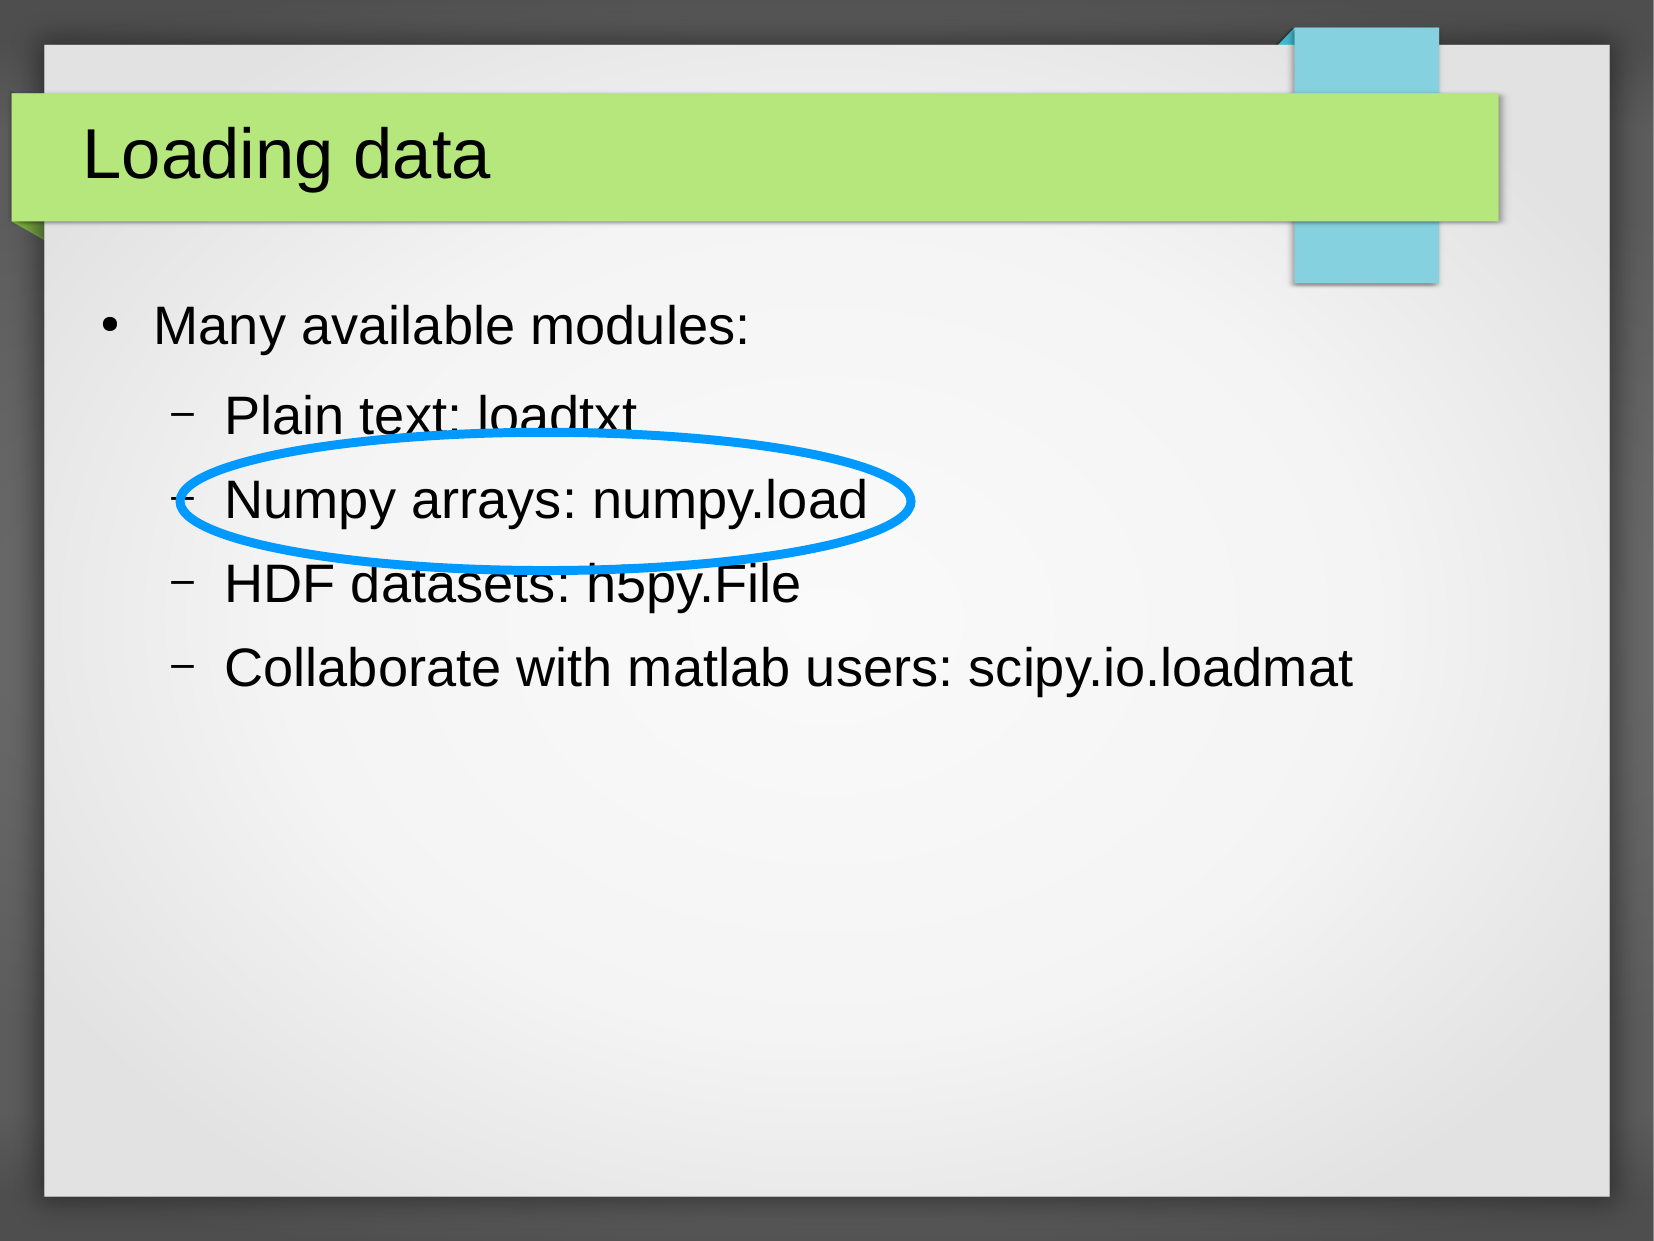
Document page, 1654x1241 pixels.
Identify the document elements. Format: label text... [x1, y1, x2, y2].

picture [0, 0, 1654, 1241]
list Many available modules: Plain text: loadtxt Numpy arrays: numpy.load HDF datasets: h5py.File Collaborate with matlab users: scipy.io.loadmat [82, 295, 1571, 1015]
title Loading data [82, 94, 1264, 213]
